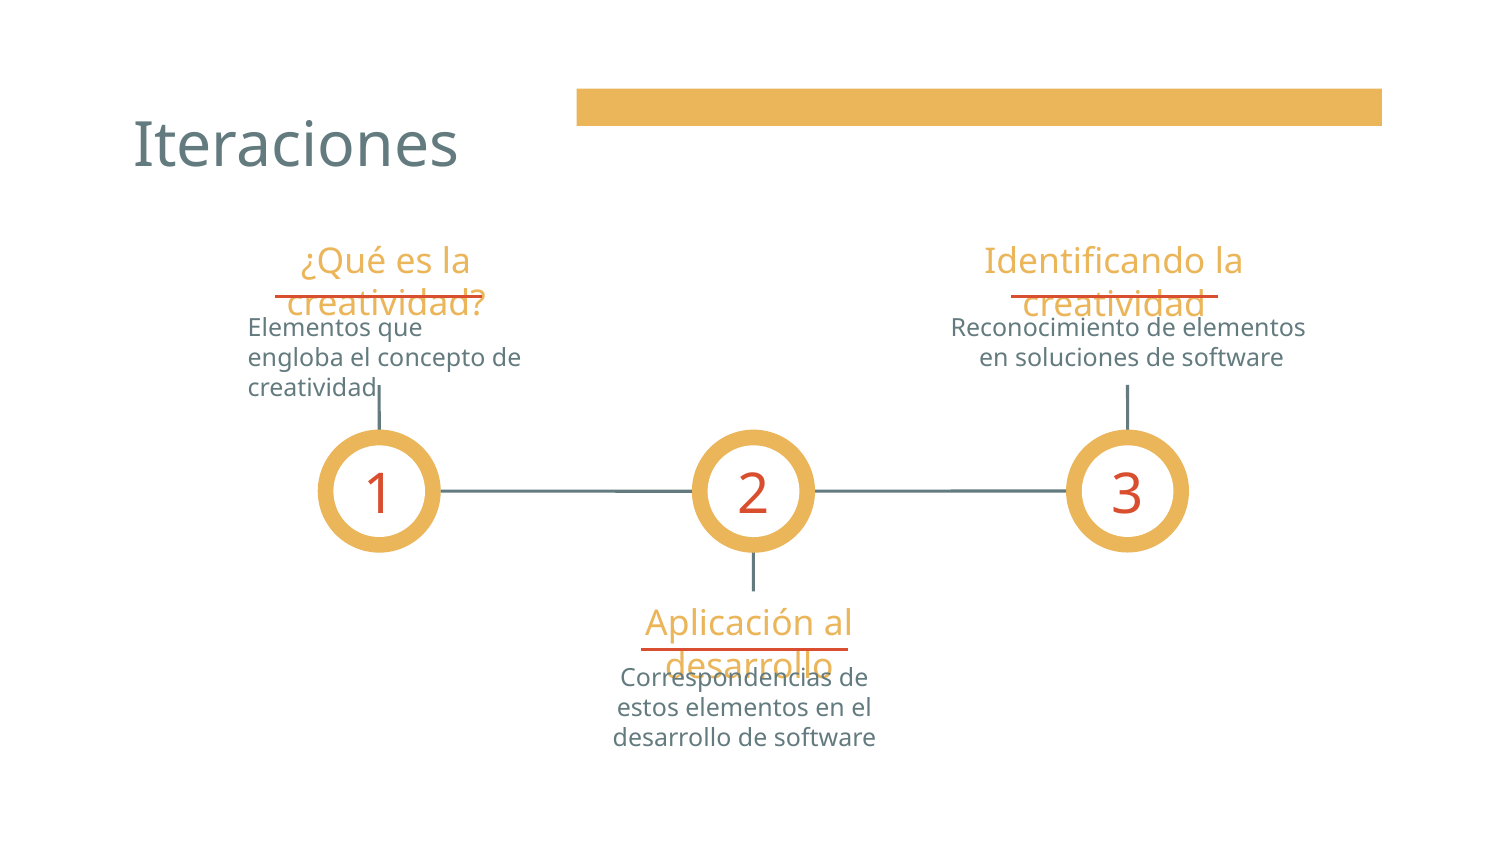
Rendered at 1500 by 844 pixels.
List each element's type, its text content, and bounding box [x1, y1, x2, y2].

text_box 2 [707, 445, 800, 538]
subtitle Identificando la creatividad [881, 223, 1348, 279]
subtitle Reconocimiento de elementos en soluciones de software [923, 296, 1341, 398]
text_box 1 [333, 445, 426, 537]
text_box [691, 429, 815, 553]
text_box [317, 429, 441, 553]
subtitle Aplicación al desarrollo [557, 585, 941, 641]
subtitle Elementos que engloba el concepto de creatividad [232, 296, 540, 398]
text_box [1066, 429, 1190, 553]
text_box 3 [1081, 445, 1174, 537]
title Iteraciones [118, 88, 609, 183]
subtitle ¿Qué es la creatividad? [202, 222, 570, 304]
subtitle Correspondencias de estos elementos en el desarrollo de software [590, 646, 899, 748]
